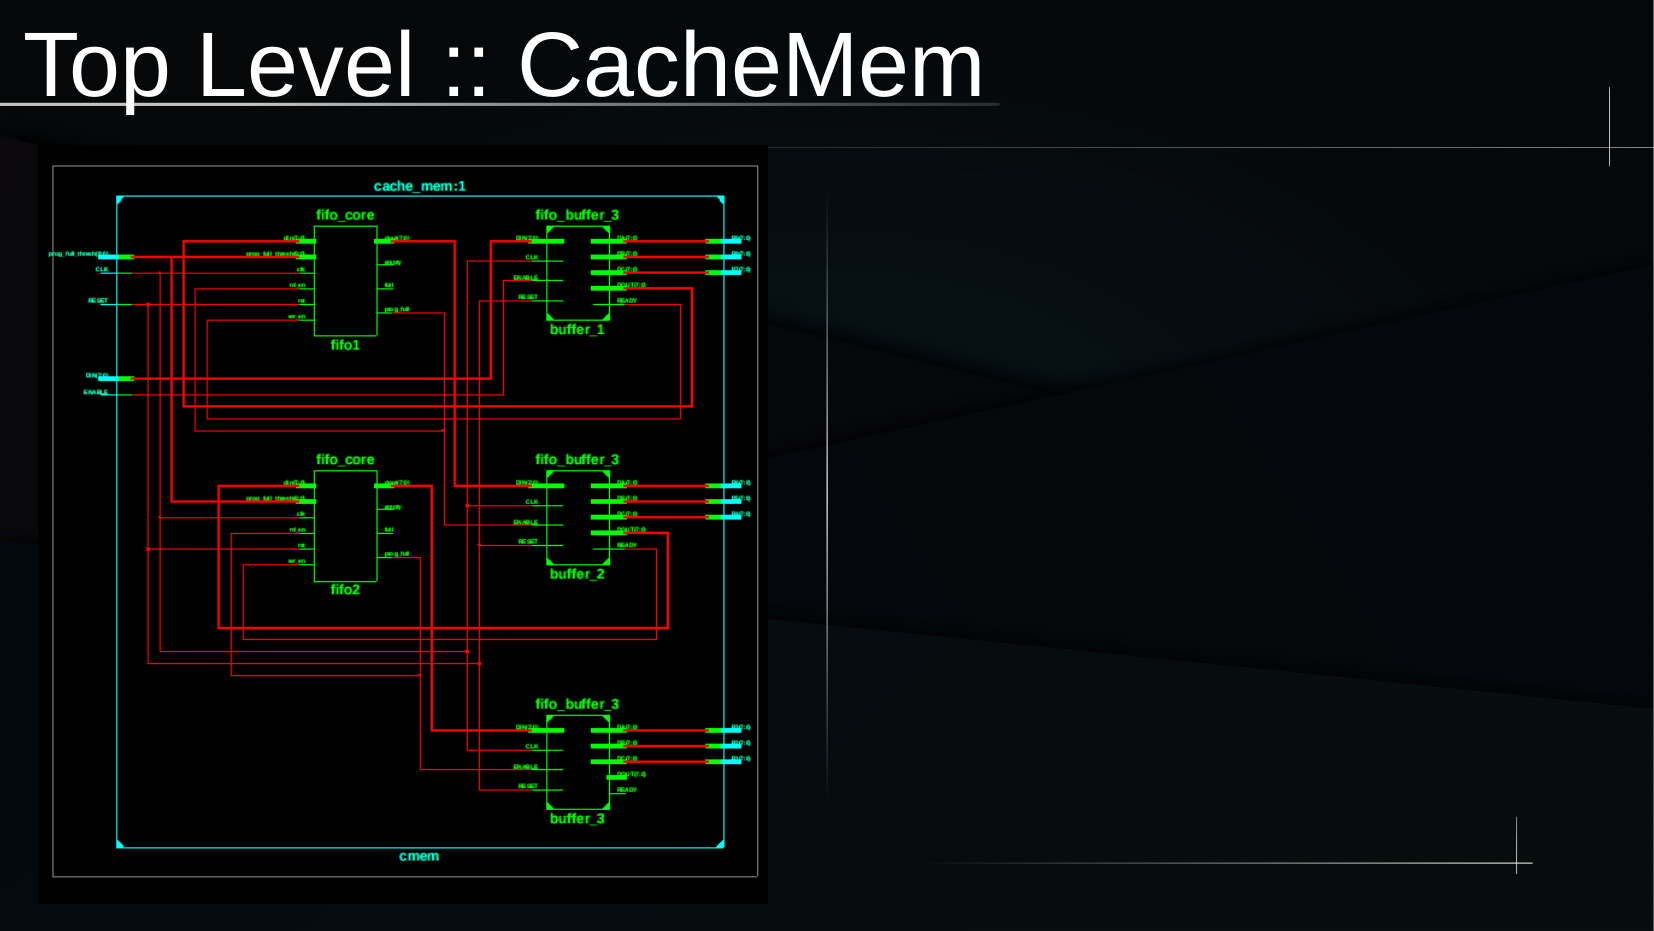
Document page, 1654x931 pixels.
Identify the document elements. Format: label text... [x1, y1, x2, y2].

title Top Level :: CacheMem [23, 11, 1589, 119]
picture [0, 0, 1654, 931]
